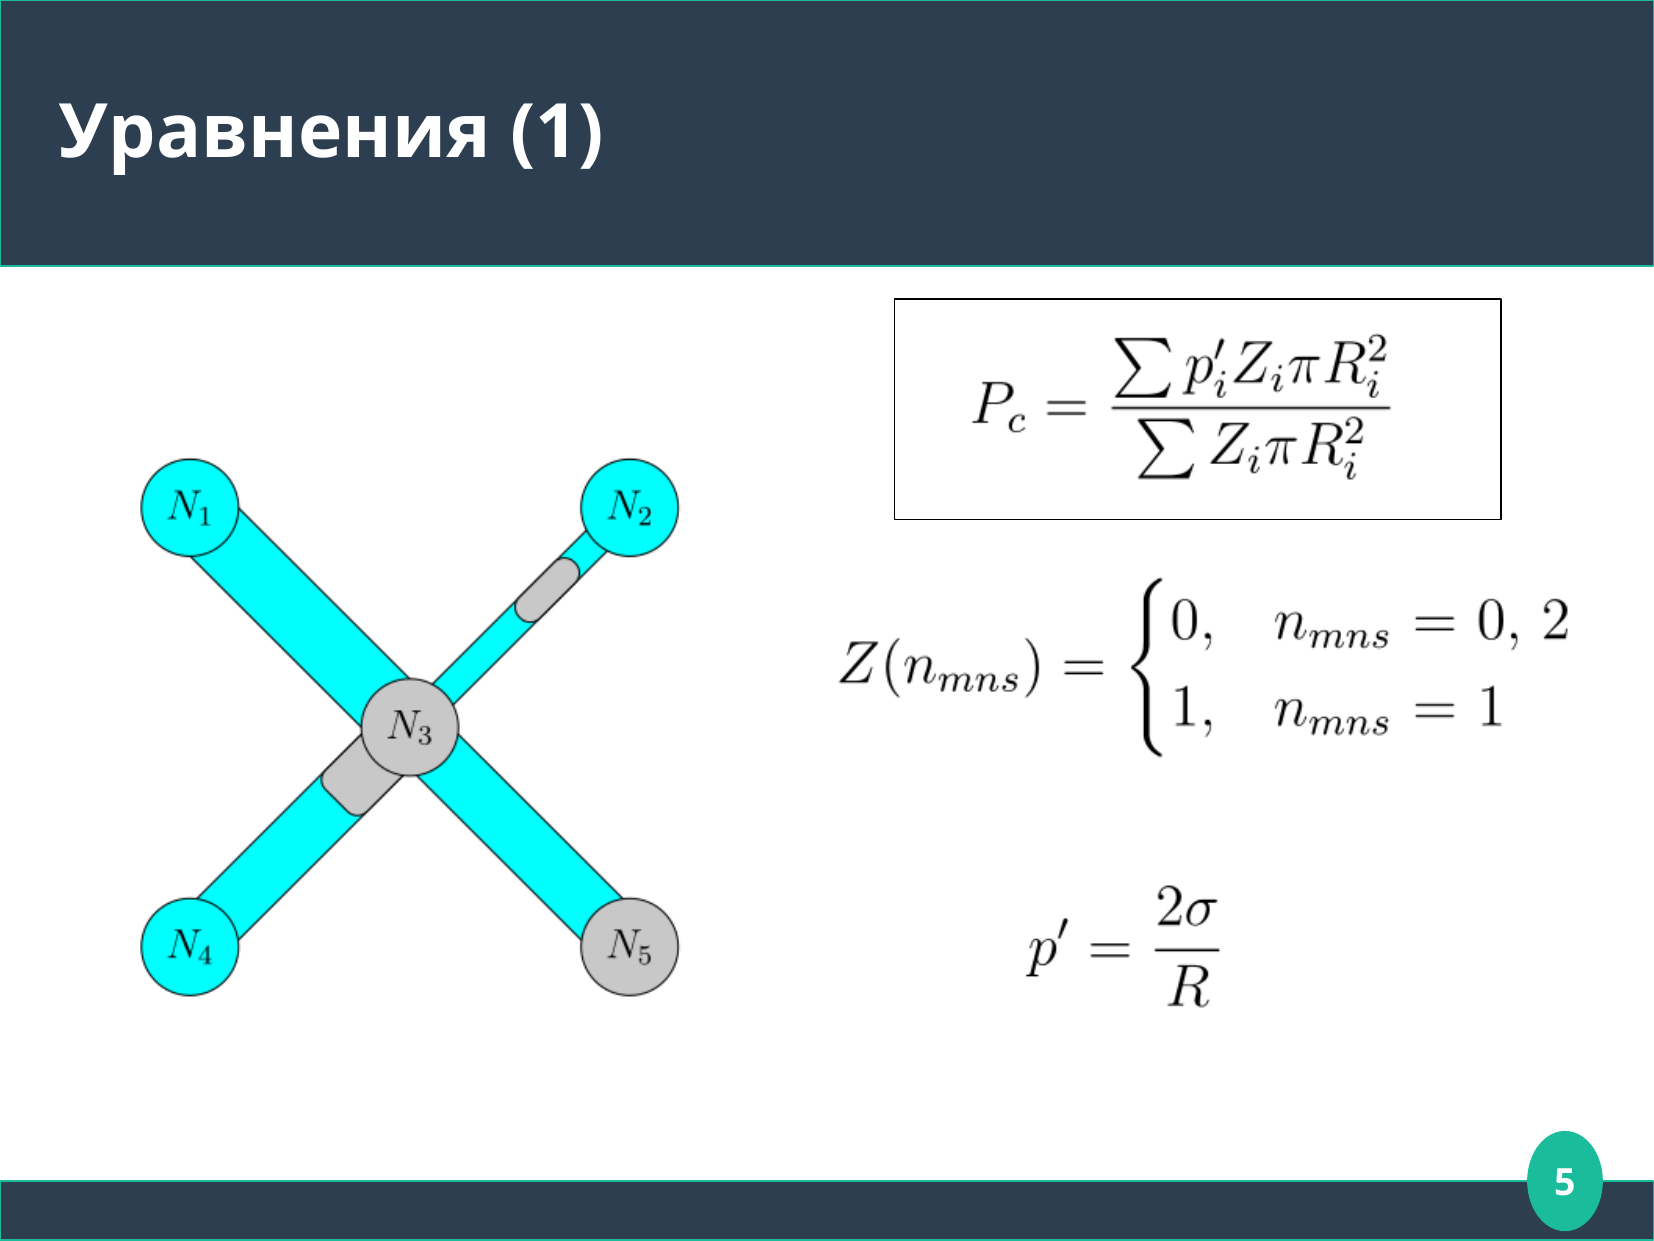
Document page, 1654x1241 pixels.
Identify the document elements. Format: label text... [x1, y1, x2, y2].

picture [975, 814, 1271, 1051]
picture [895, 300, 1501, 519]
picture [103, 412, 1624, 1004]
title Уравнения (1) [59, 49, 1595, 207]
